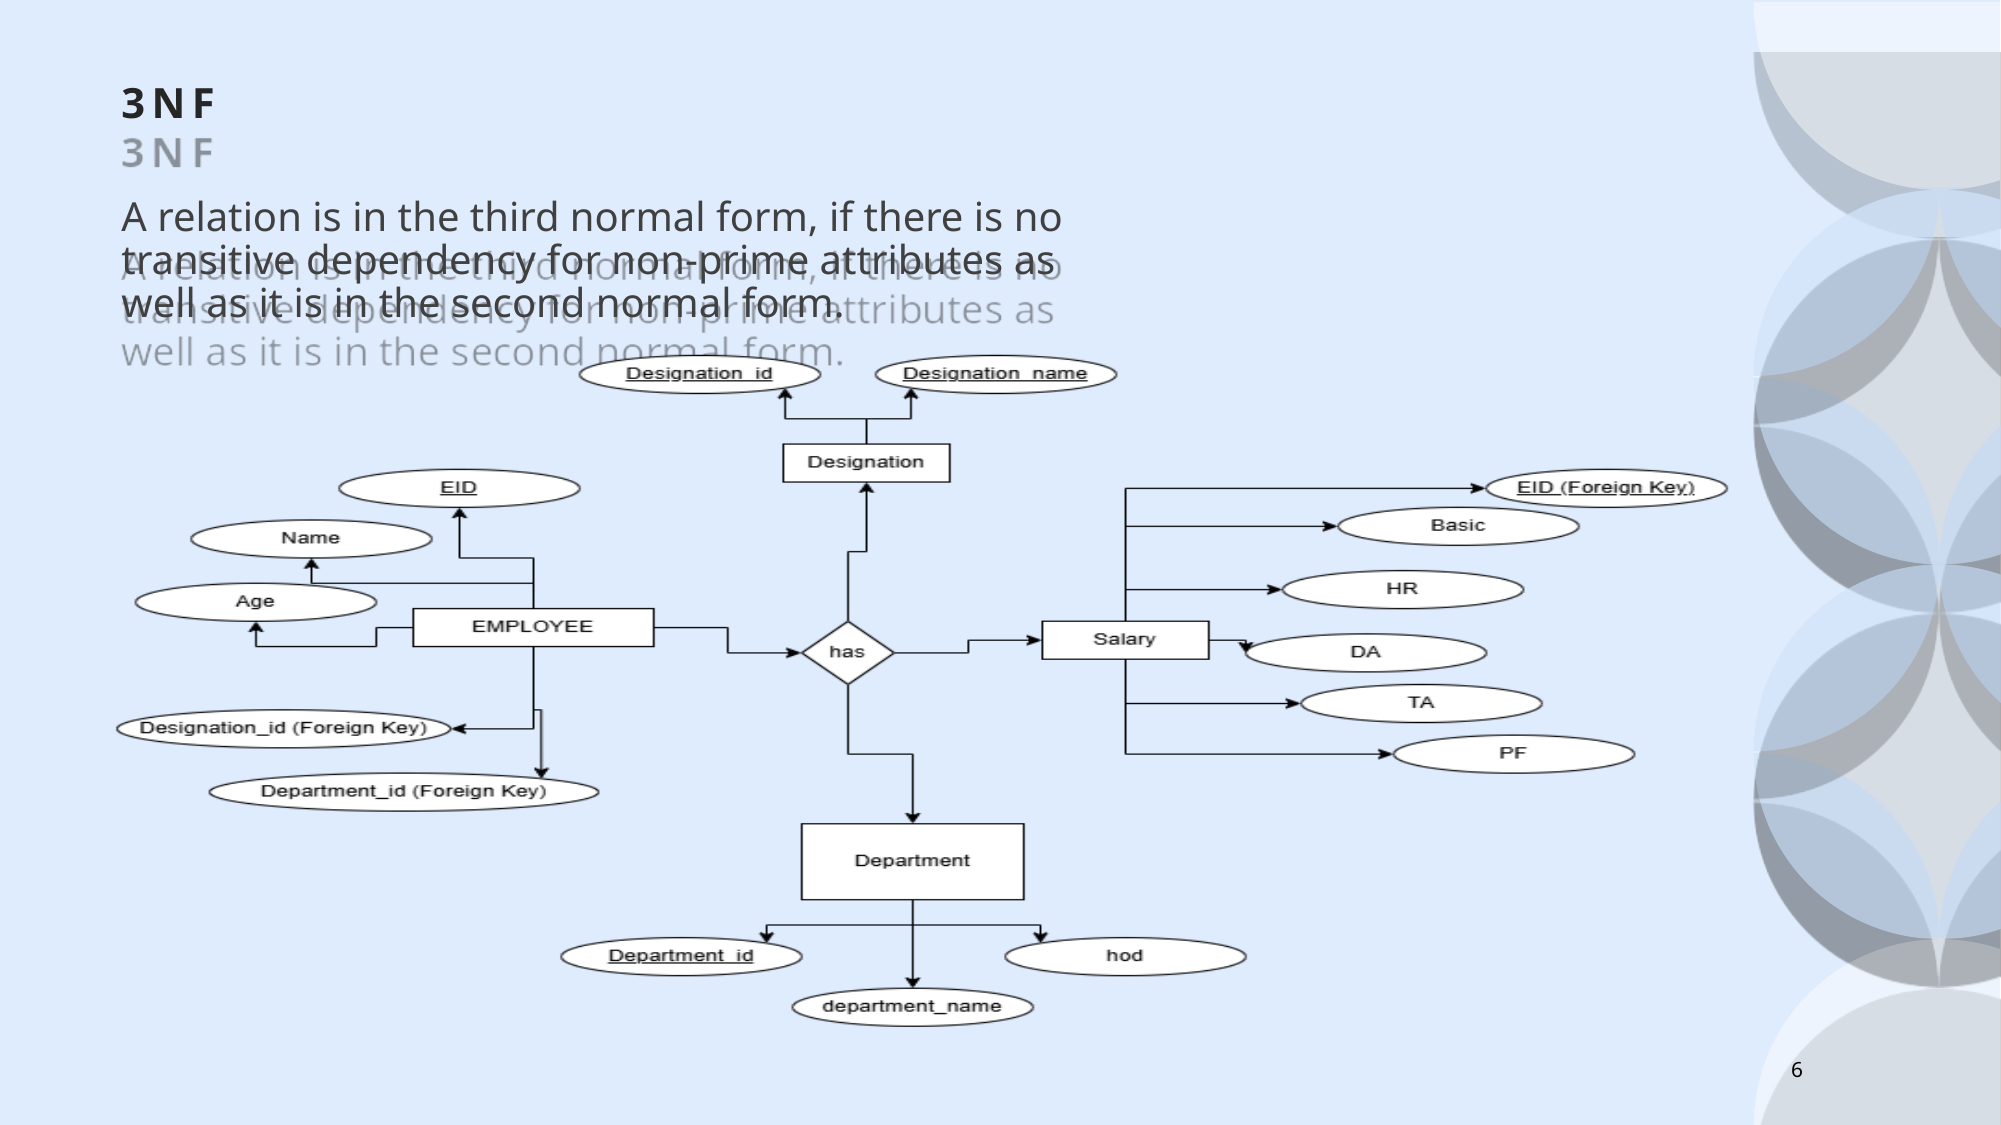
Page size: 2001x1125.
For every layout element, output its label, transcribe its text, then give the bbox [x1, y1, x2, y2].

slide_number 6 [1791, 1047, 1930, 1095]
title 3NF [121, 82, 1841, 175]
picture [89, 336, 1756, 1046]
list [769, 196, 1697, 289]
list A relation is in the third normal form, if there is no transitive dependency for non-prime attributes as well as it is in the second normal form. [121, 196, 1075, 336]
